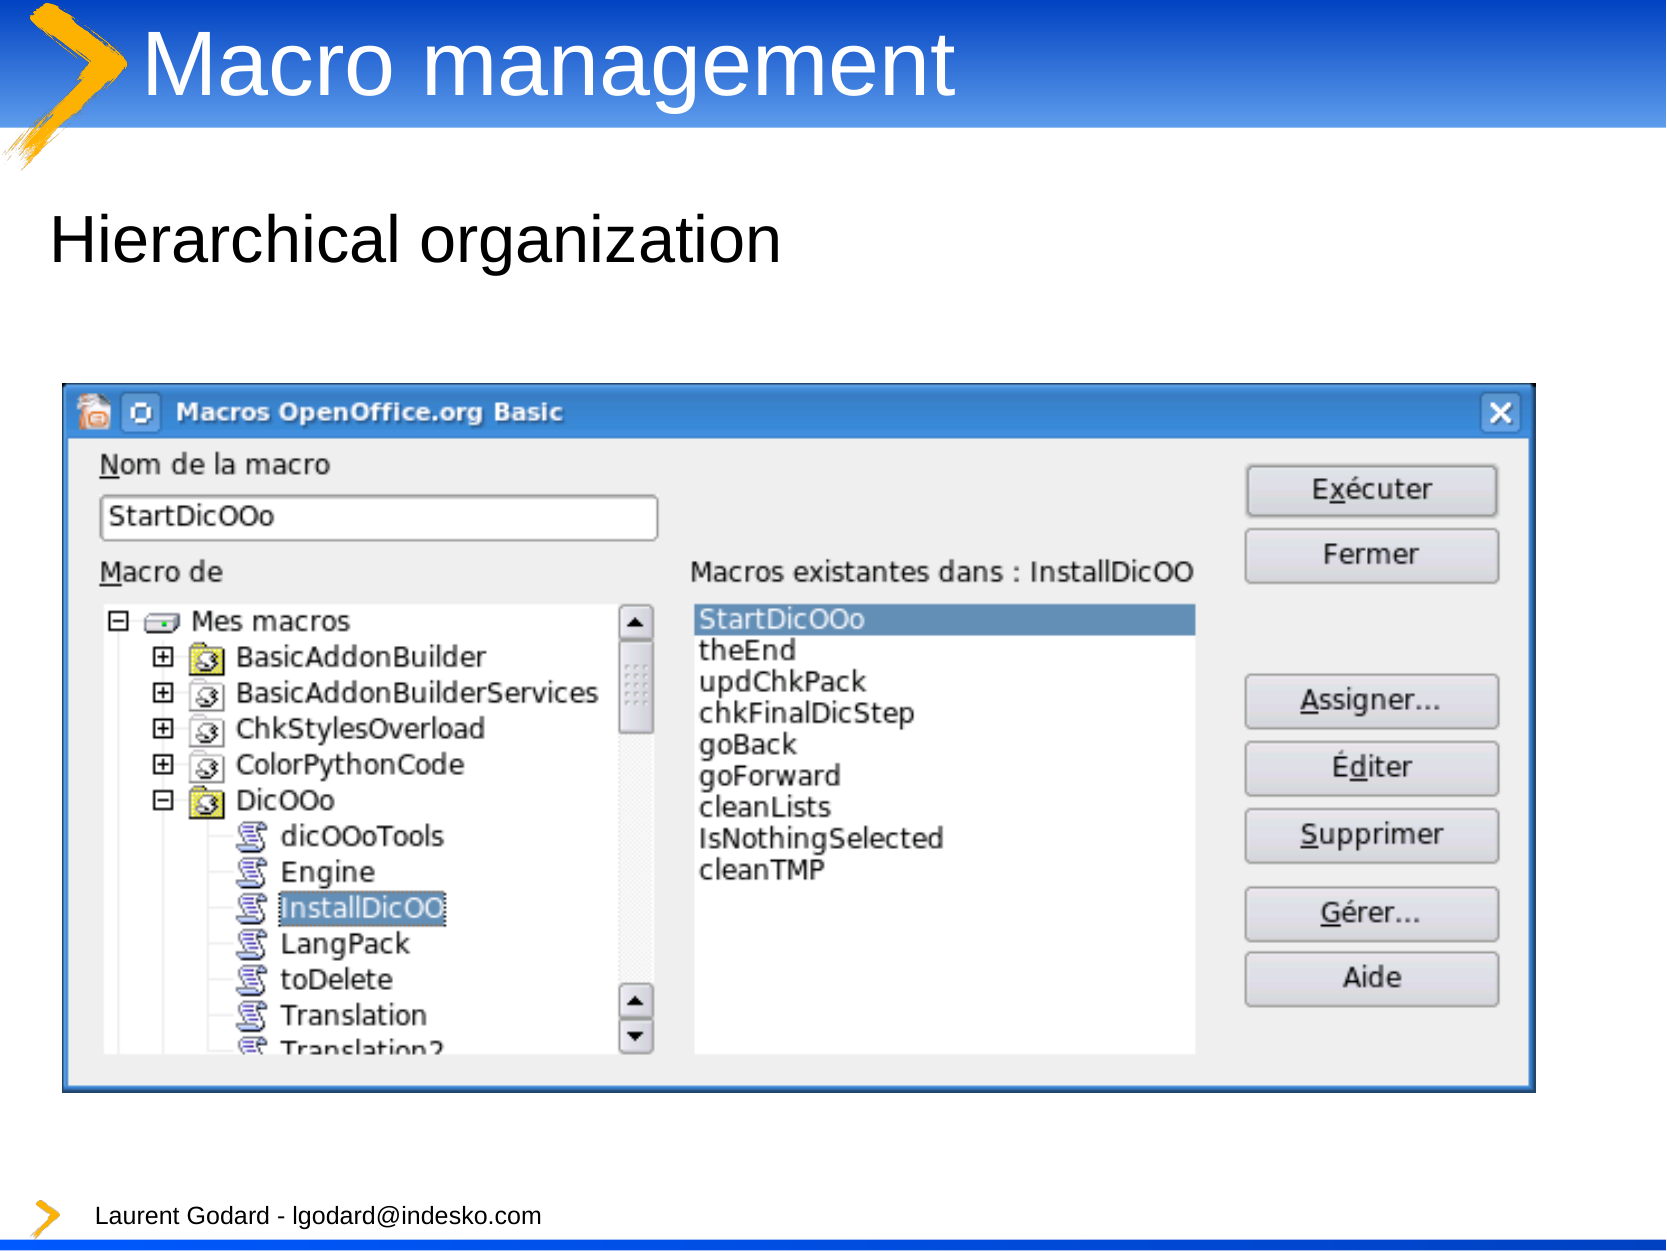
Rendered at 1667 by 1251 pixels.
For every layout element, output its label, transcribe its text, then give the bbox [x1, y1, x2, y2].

title Macro management [137, 0, 1585, 174]
picture [29, 1200, 60, 1241]
picture [62, 383, 1536, 1093]
picture [2, 2, 128, 172]
list Hierarchical organization [0, 206, 1625, 1182]
